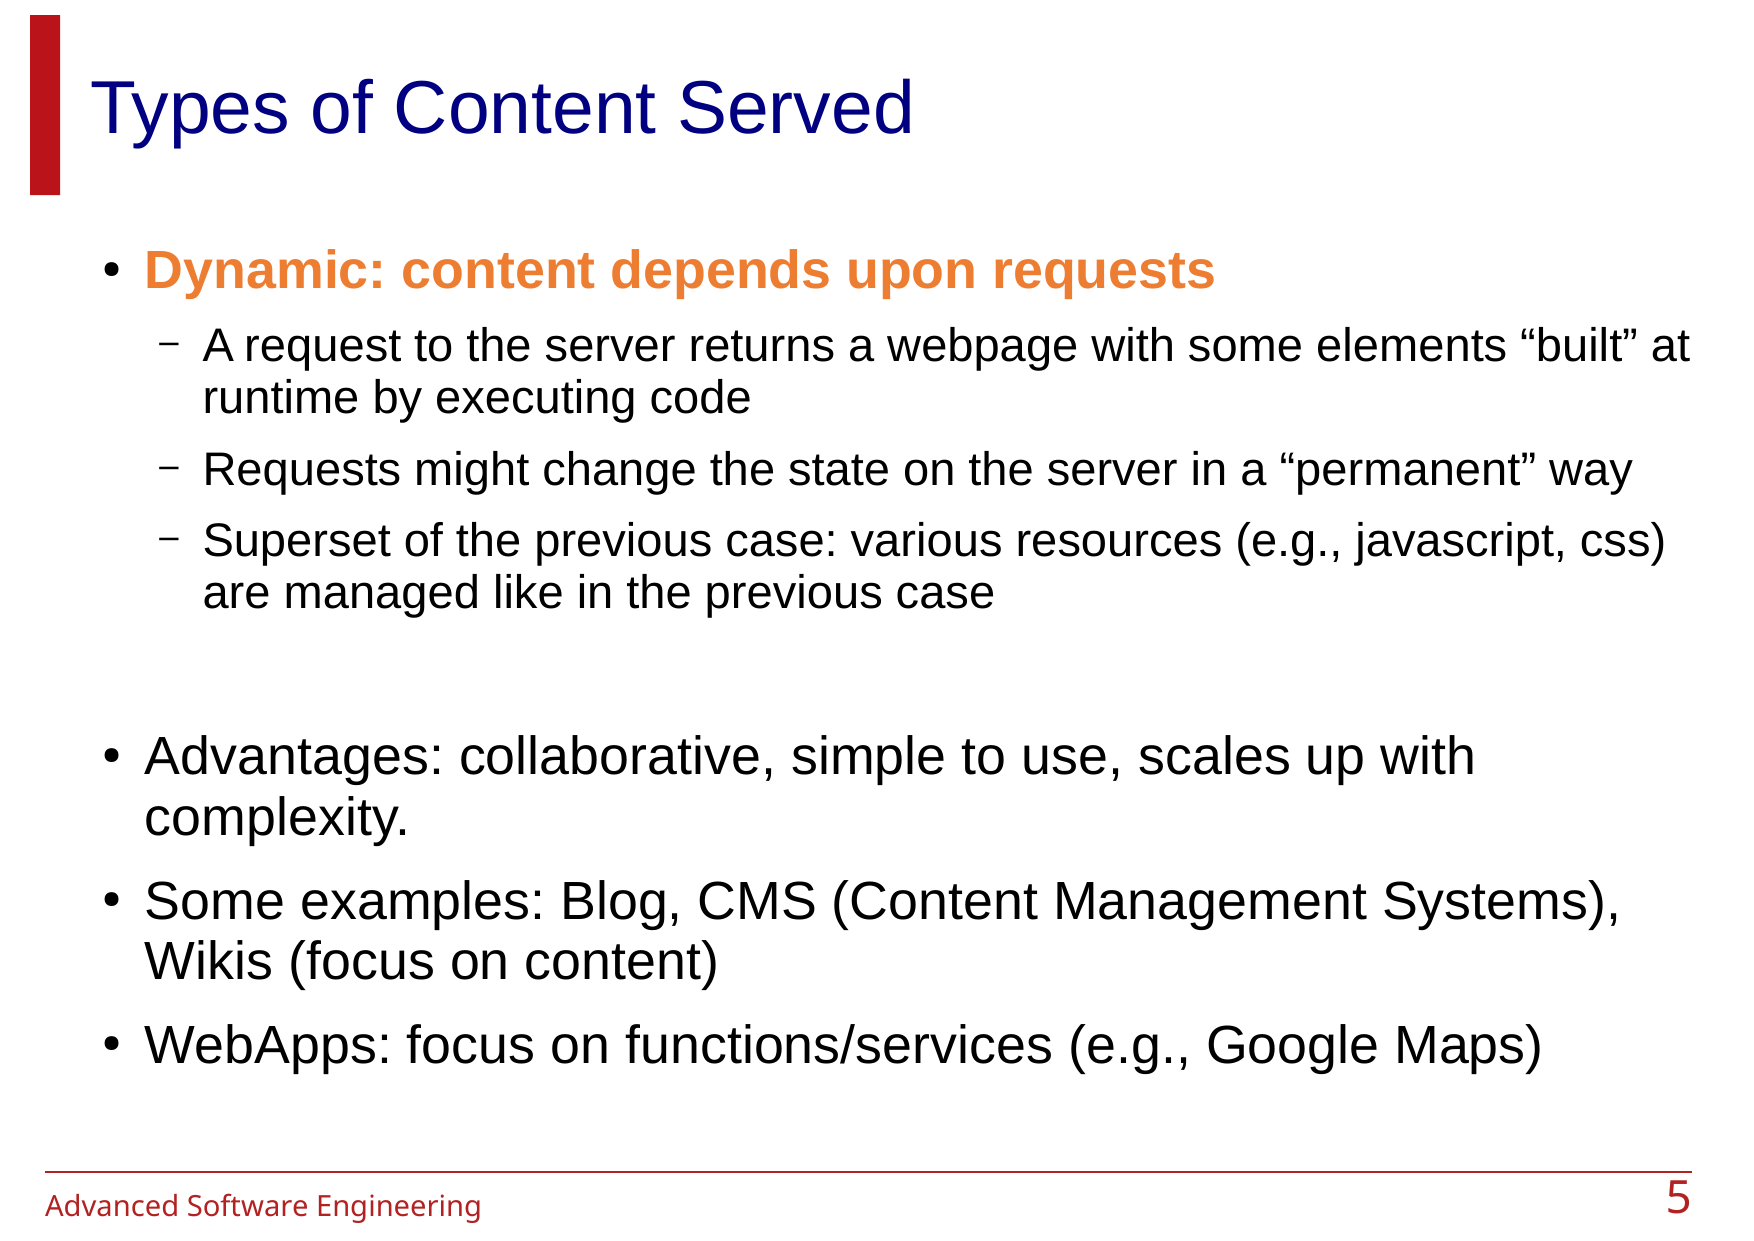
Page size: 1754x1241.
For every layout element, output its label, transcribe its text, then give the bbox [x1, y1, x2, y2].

title Types of Content Served [90, 19, 1726, 196]
list Dynamic: content depends upon requests A request to the server returns a webpage with some elements “built” at runtime by executing code Requests might change the state on the server in a “permanent” way Superset of the previous case: various resources (e.g., javascript, css) are managed like in the previous case Advantages: collaborative, simple to use, scales up with complexity. Some examples: Blog, CMS (Content Management Systems), Wikis (focus on content) WebApps: focus on functions/services (e.g., Google Maps) [87, 240, 1696, 1081]
